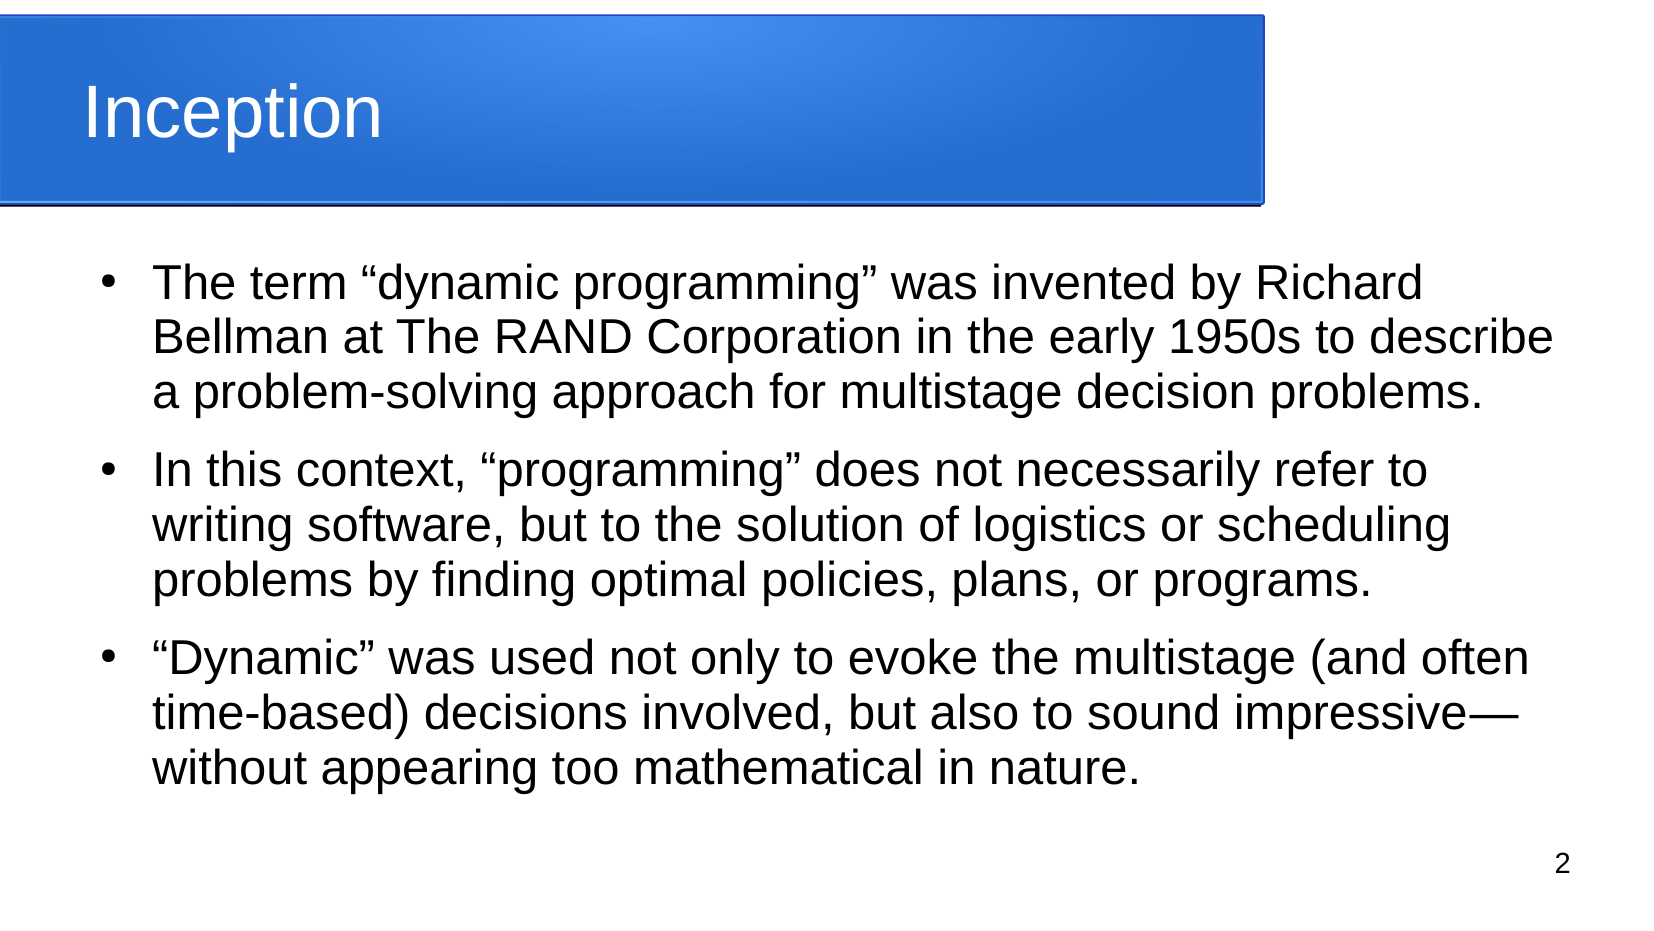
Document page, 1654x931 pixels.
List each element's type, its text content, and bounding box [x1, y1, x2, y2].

title Inception [82, 35, 1235, 189]
list The term “dynamic programming” was invented by Richard Bellman at The RAND Corporation in the early 1950s to describe a problem-solving approach for multistage decision problems. In this context, “programming” does not necessarily refer to writing software, but to the solution of logistics or scheduling problems by finding optimal policies, plans, or programs. “Dynamic” was used not only to evoke the multistage (and often time-based) decisions involved, but also to sound impressive—without appearing too mathematical in nature. [82, 255, 1571, 837]
